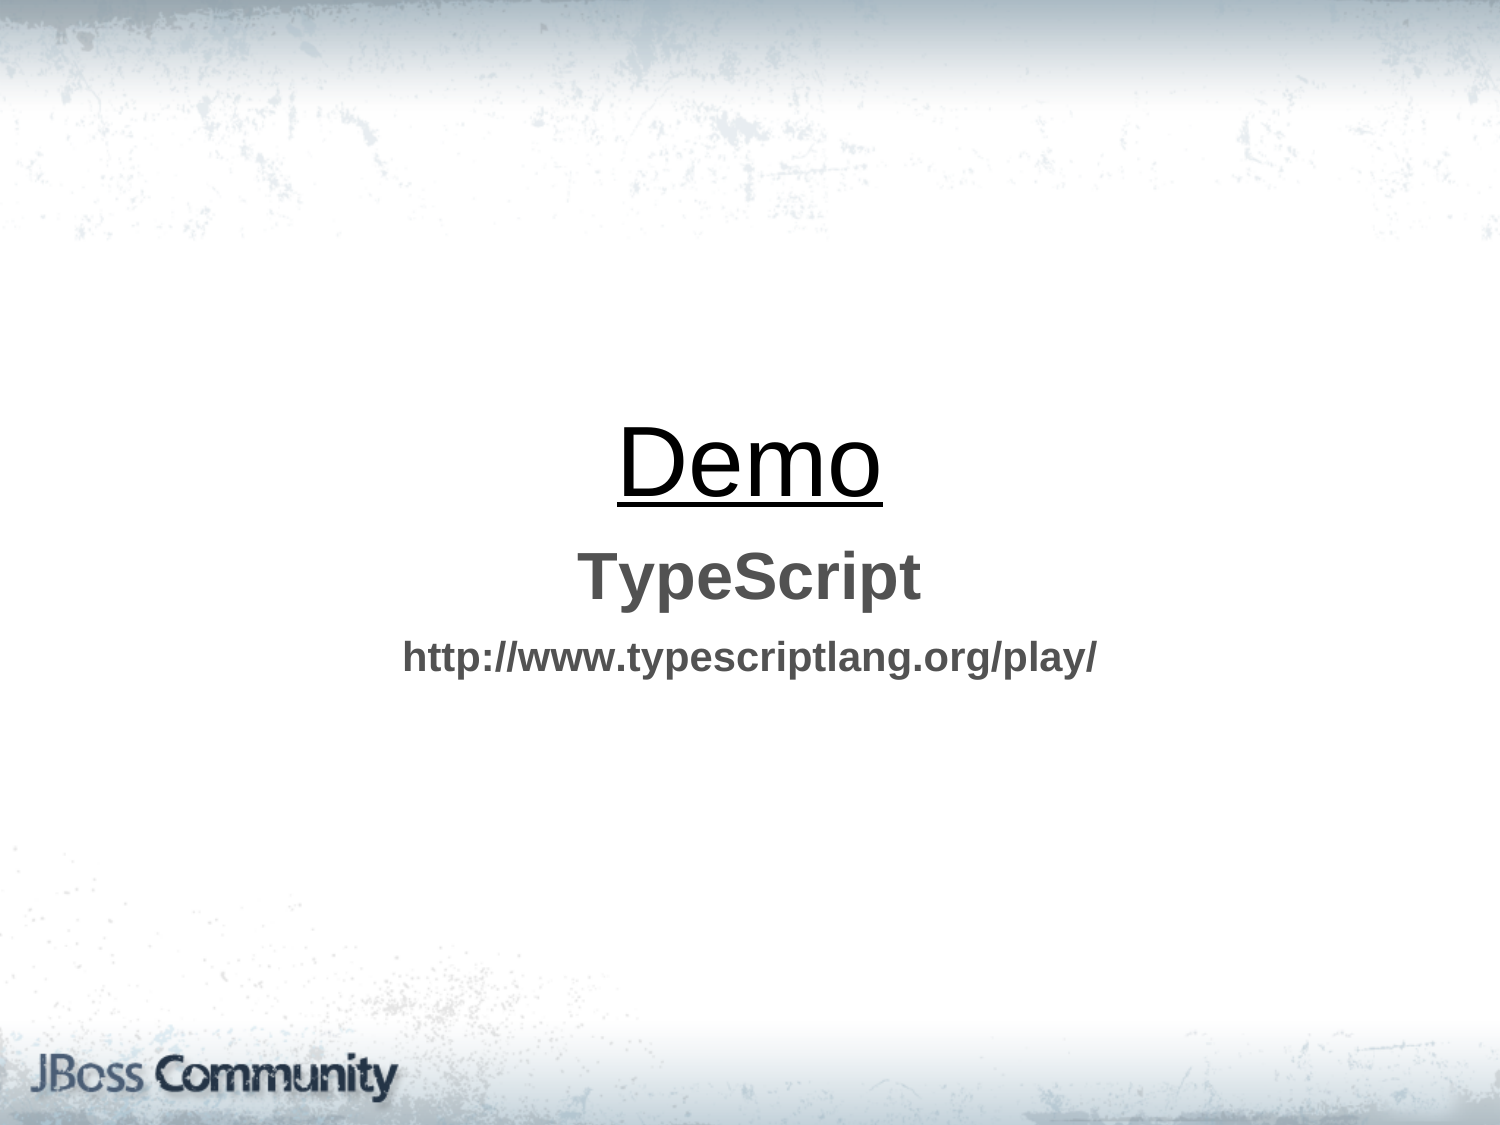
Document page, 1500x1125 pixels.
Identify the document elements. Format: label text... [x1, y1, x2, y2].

picture [0, 0, 1500, 1125]
subtitle Demo TypeScript http://www.typescriptlang.org/play/ [112, 76, 1388, 1001]
